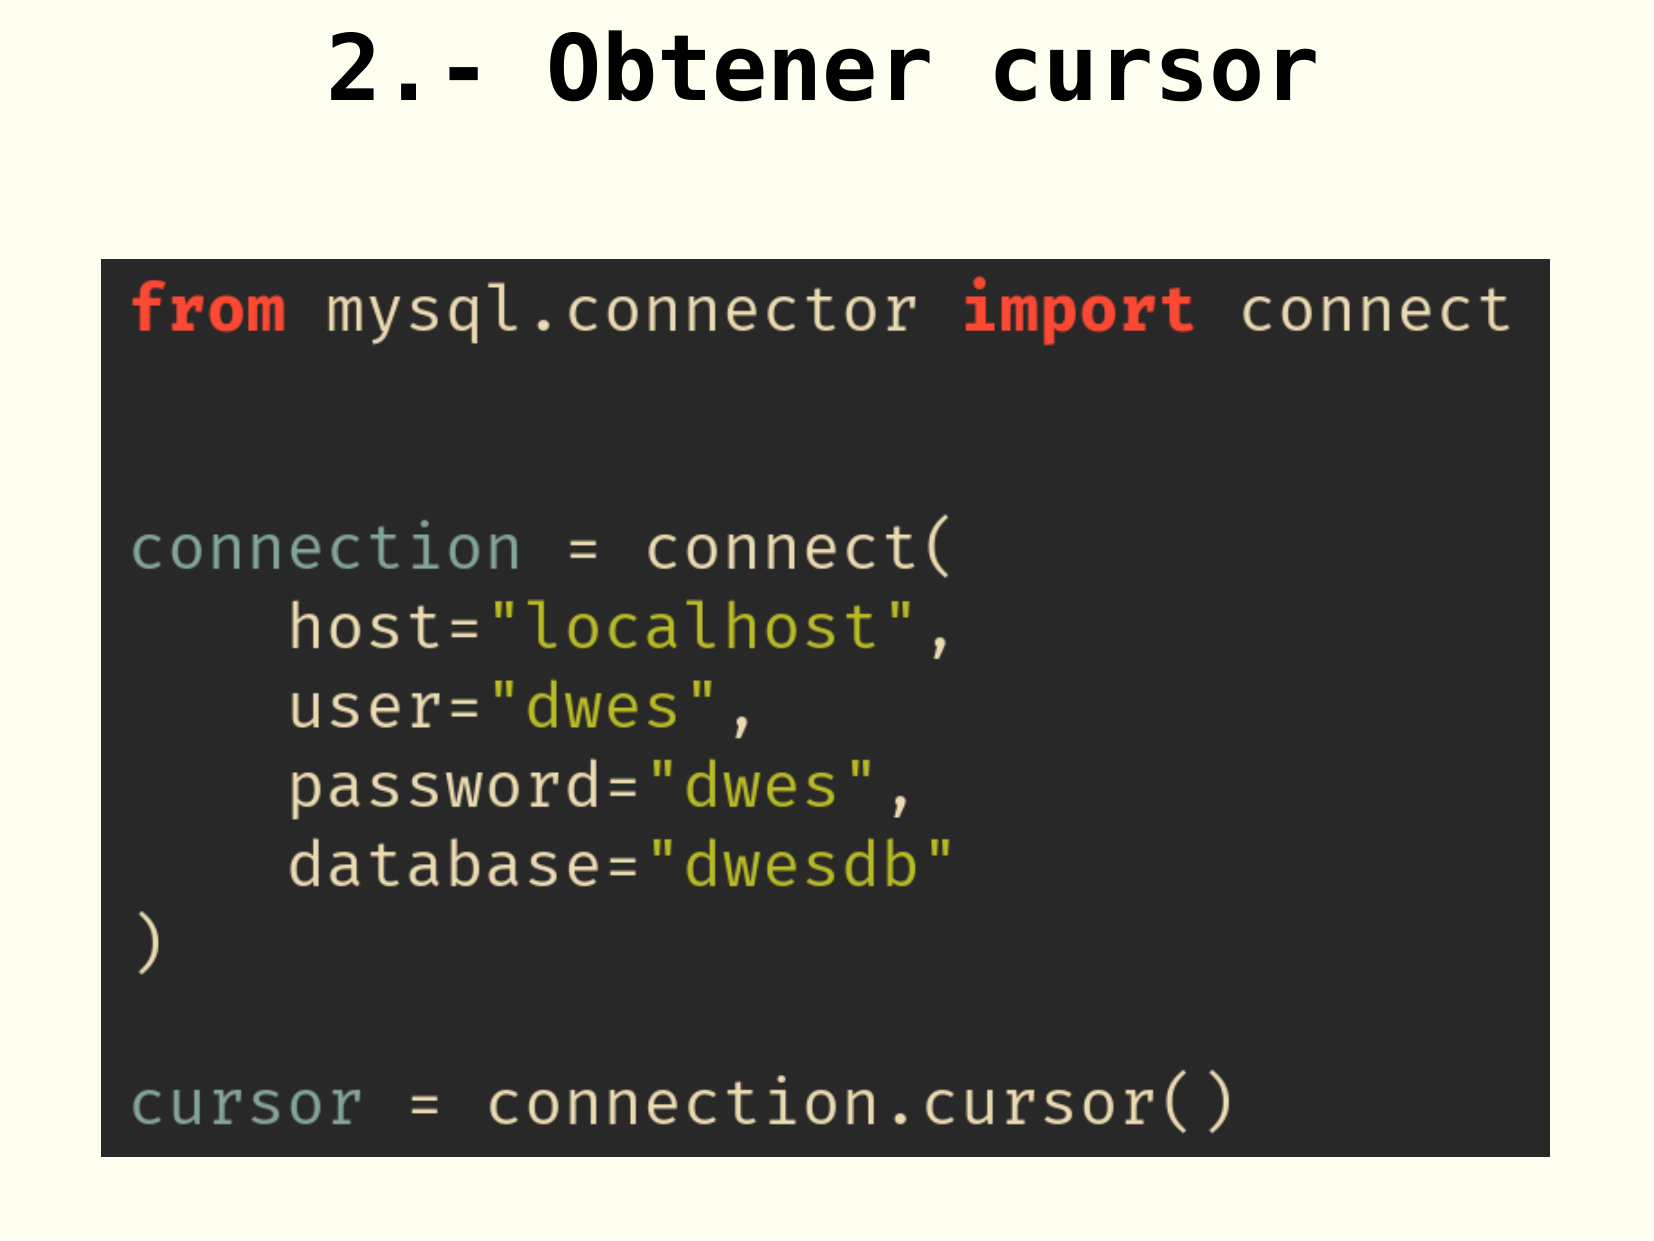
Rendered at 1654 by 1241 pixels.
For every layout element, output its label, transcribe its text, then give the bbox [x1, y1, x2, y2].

picture [101, 259, 1550, 1157]
title 2.- Obtener cursor [33, 4, 1613, 133]
